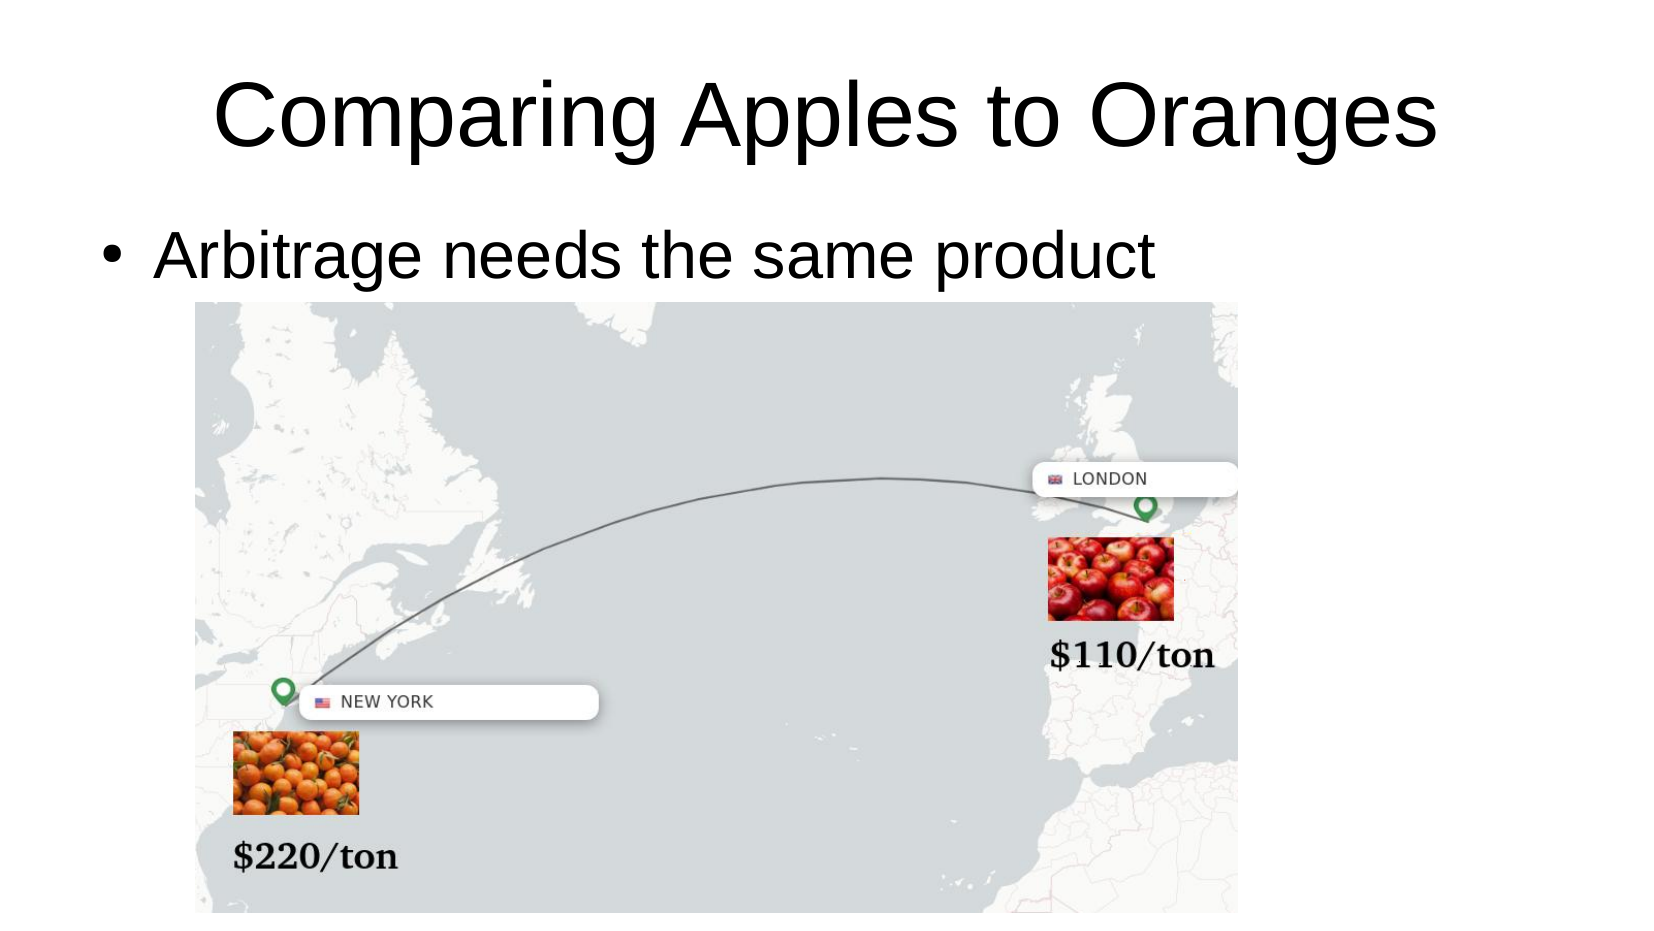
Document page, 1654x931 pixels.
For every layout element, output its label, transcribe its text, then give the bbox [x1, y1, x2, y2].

picture [195, 302, 1238, 913]
list Arbitrage needs the same product [82, 217, 1571, 758]
title Comparing Apples to Oranges [82, 37, 1571, 193]
